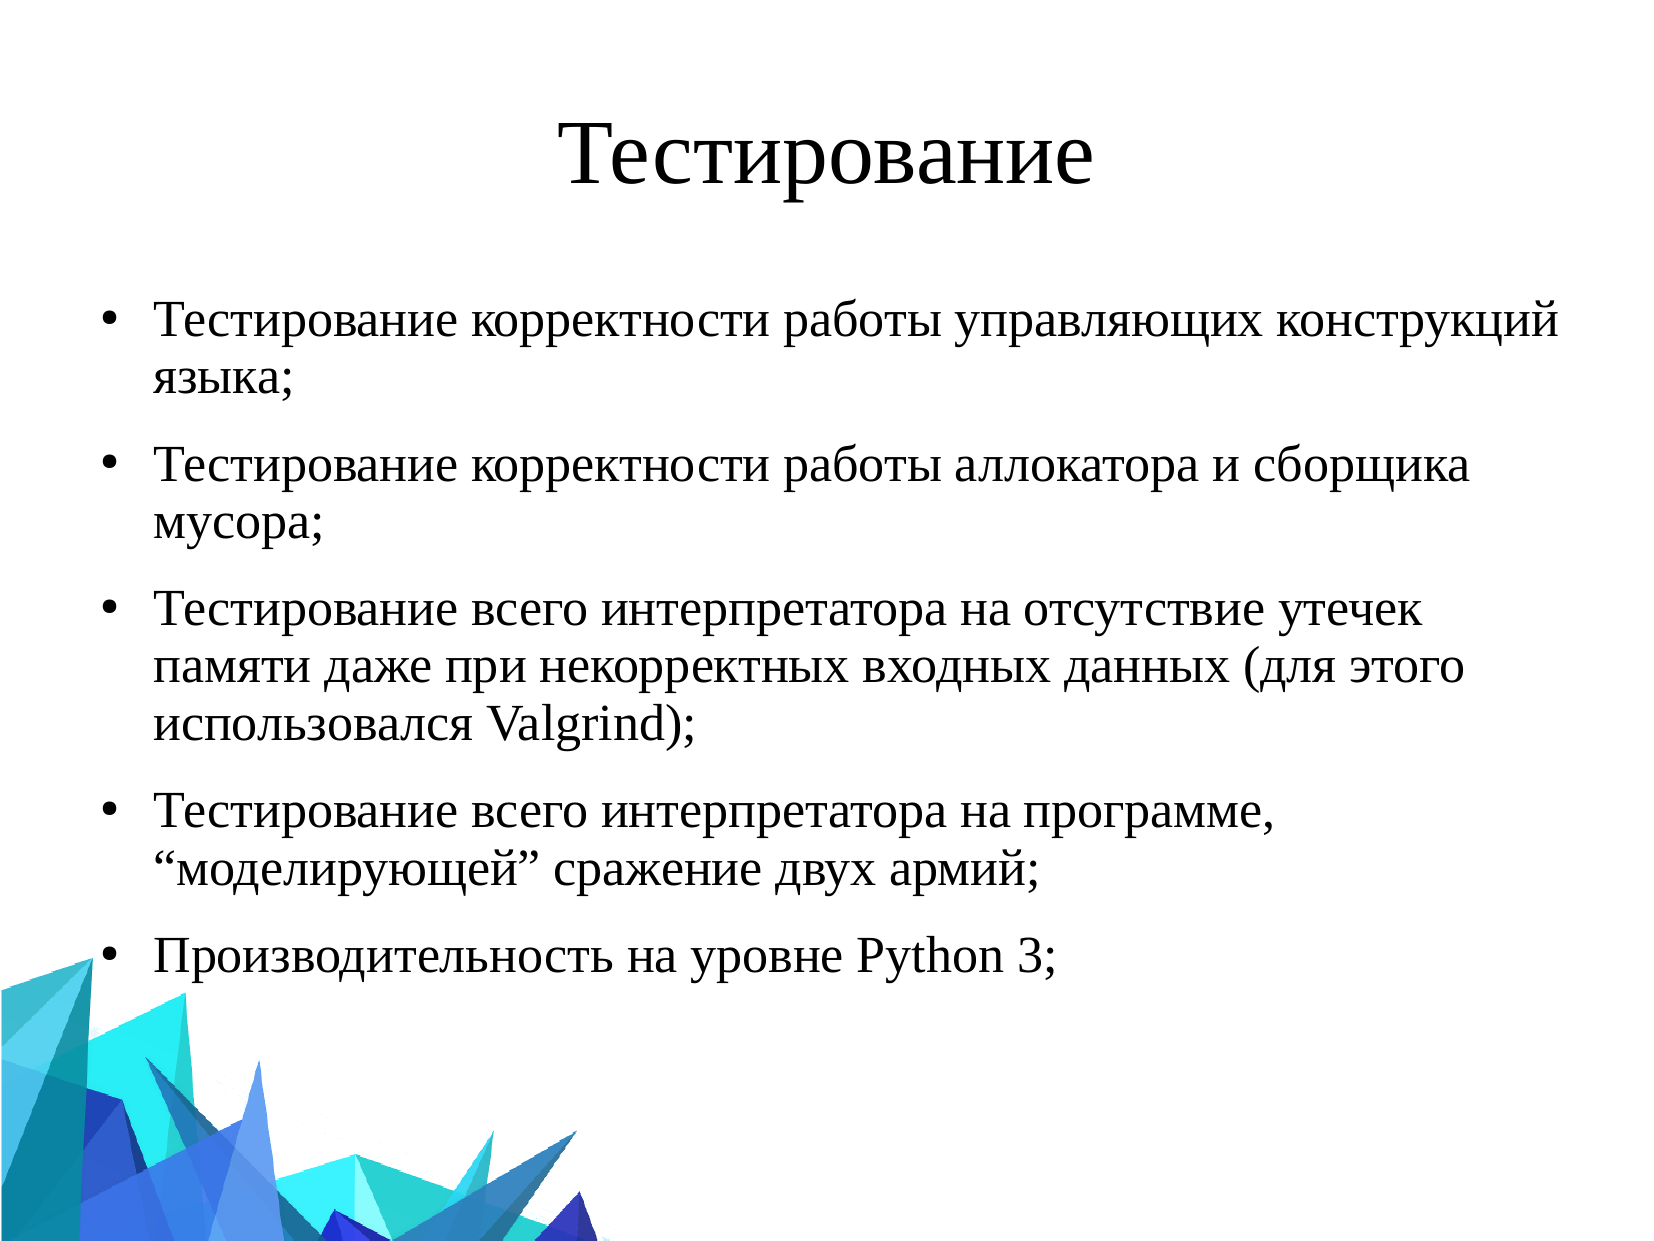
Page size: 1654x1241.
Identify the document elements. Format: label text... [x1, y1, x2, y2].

title Тестирование [82, 49, 1571, 257]
list Тестирование корректности работы управляющих конструкций языка; Тестирование корректности работы аллокатора и сборщика мусора; Тестирование всего интерпретатора на отсутствие утечек памяти даже при некорректных входных данных (для этого использовался Valgrind); Тестирование всего интерпретатора на программе, “моделирующей” сражение двух армий; Производительность на уровне Python 3; [82, 290, 1571, 1010]
picture [0, 0, 1654, 1241]
